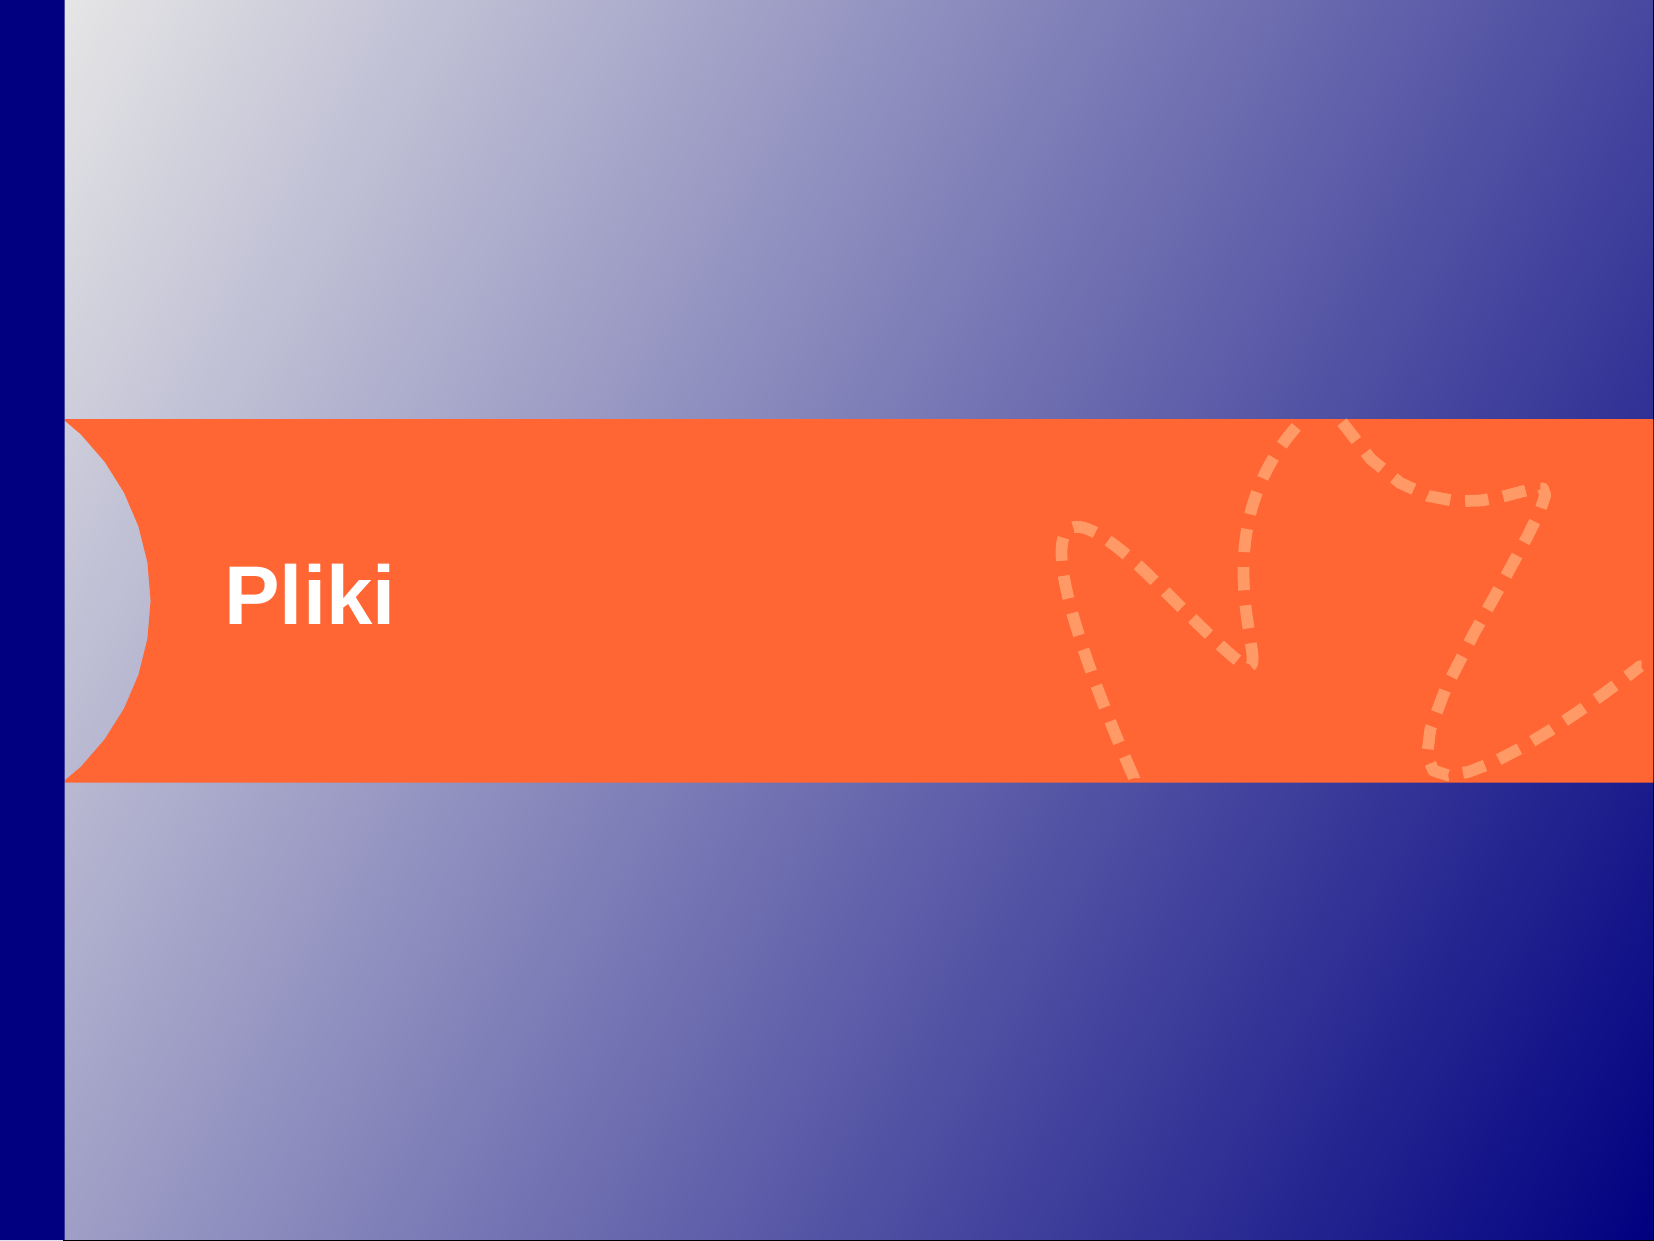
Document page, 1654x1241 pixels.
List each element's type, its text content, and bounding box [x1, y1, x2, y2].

title Pliki [224, 497, 1093, 704]
